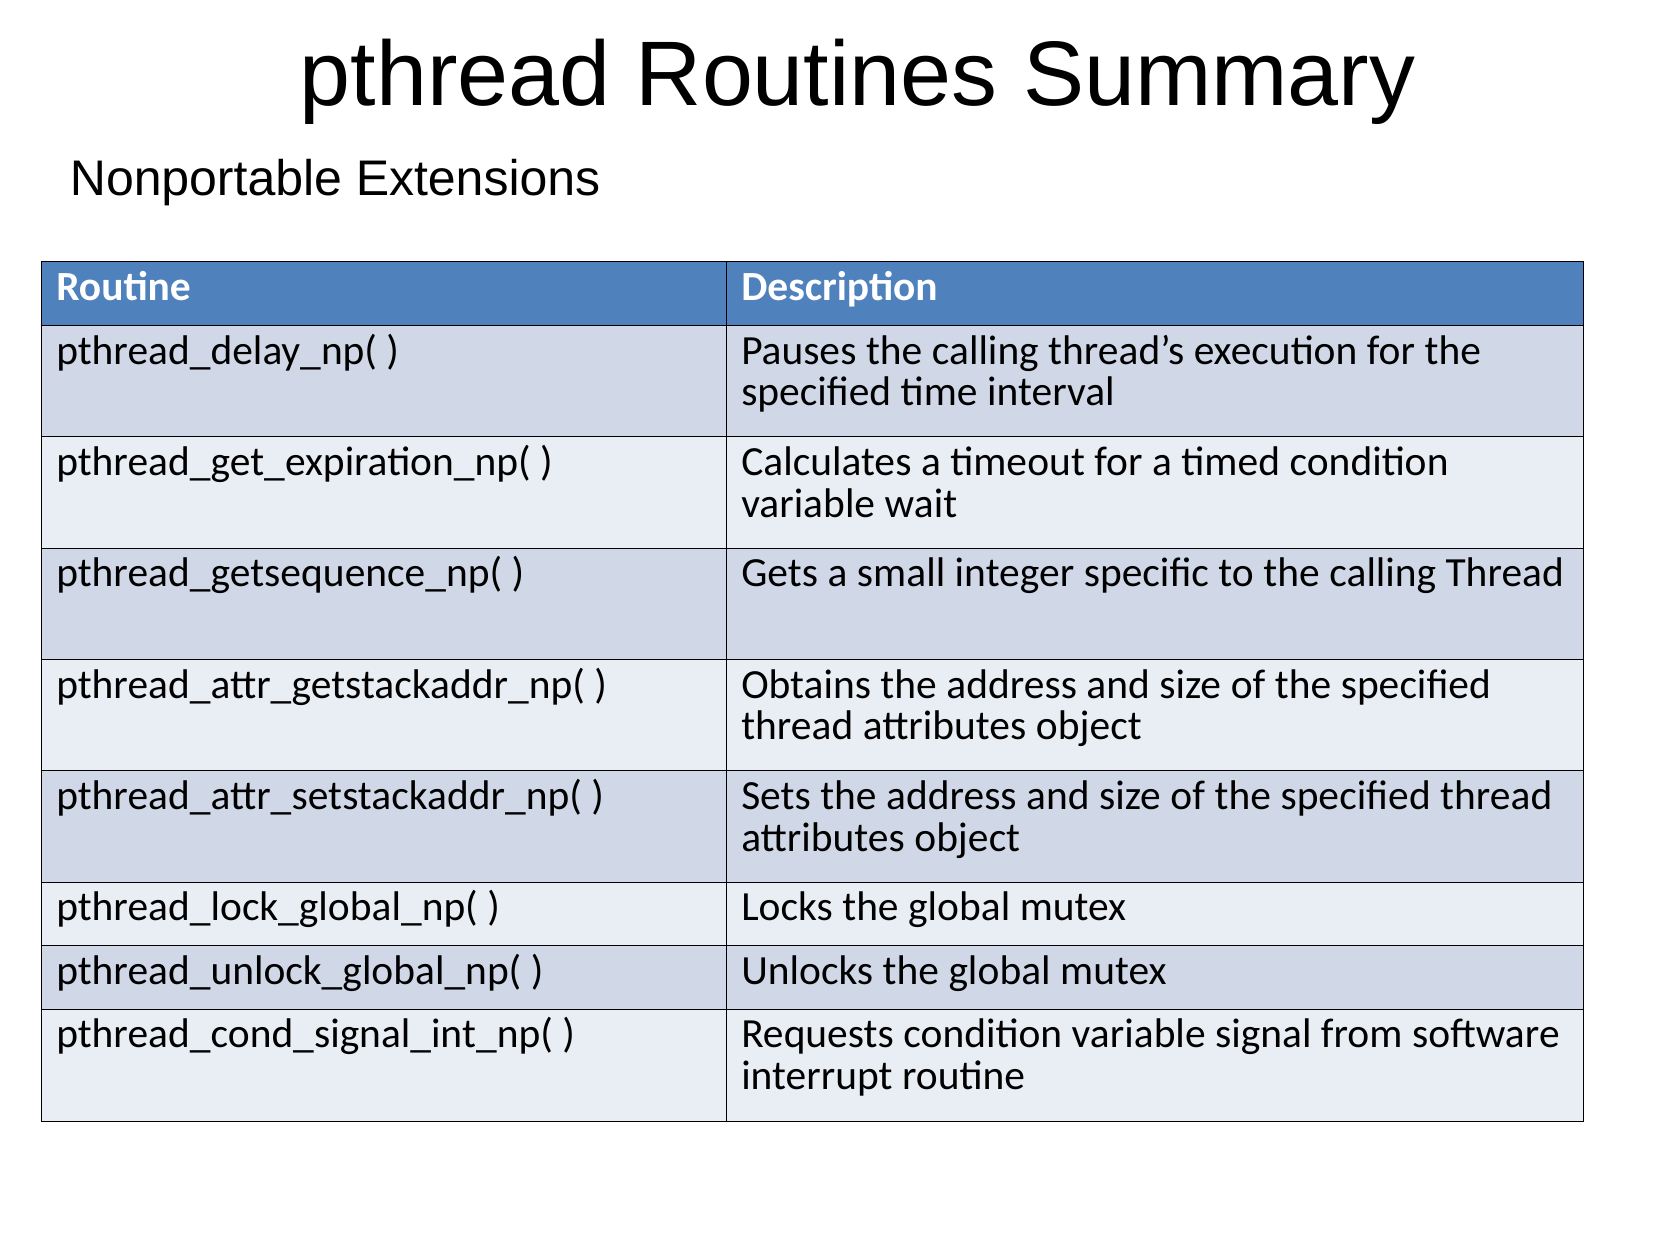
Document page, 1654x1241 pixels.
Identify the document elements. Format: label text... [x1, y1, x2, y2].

table_cell pthread_unlock_global_np( ) [42, 946, 726, 1009]
table_cell Obtains the address and size of the specified thread attributes object [727, 660, 1583, 770]
table_cell pthread_cond_signal_int_np( ) [42, 1010, 726, 1121]
table_cell pthread_lock_global_np( ) [42, 883, 726, 945]
table_header Description [727, 262, 1583, 325]
table_cell pthread_getsequence_np( ) [42, 549, 726, 659]
table_cell Locks the global mutex [727, 883, 1583, 945]
table_cell Gets a small integer specific to the calling Thread [727, 549, 1583, 659]
table_cell Calculates a timeout for a timed condition variable wait [727, 437, 1583, 548]
table_cell Pauses the calling thread’s execution for the specified time interval [727, 326, 1583, 436]
title pthread Routines Summary [96, 0, 1585, 138]
table_header Routine [42, 262, 726, 325]
table_cell pthread_attr_setstackaddr_np( ) [42, 771, 726, 882]
table_cell pthread_delay_np( ) [42, 326, 726, 436]
table_cell Sets the address and size of the specified thread attributes object [727, 771, 1583, 882]
list Nonportable Extensions [55, 137, 1544, 235]
table_cell pthread_attr_getstackaddr_np( ) [42, 660, 726, 770]
table_cell Requests condition variable signal from software interrupt routine [727, 1010, 1583, 1121]
table_cell Unlocks the global mutex [727, 946, 1583, 1009]
table_cell pthread_get_expiration_np( ) [42, 437, 726, 548]
